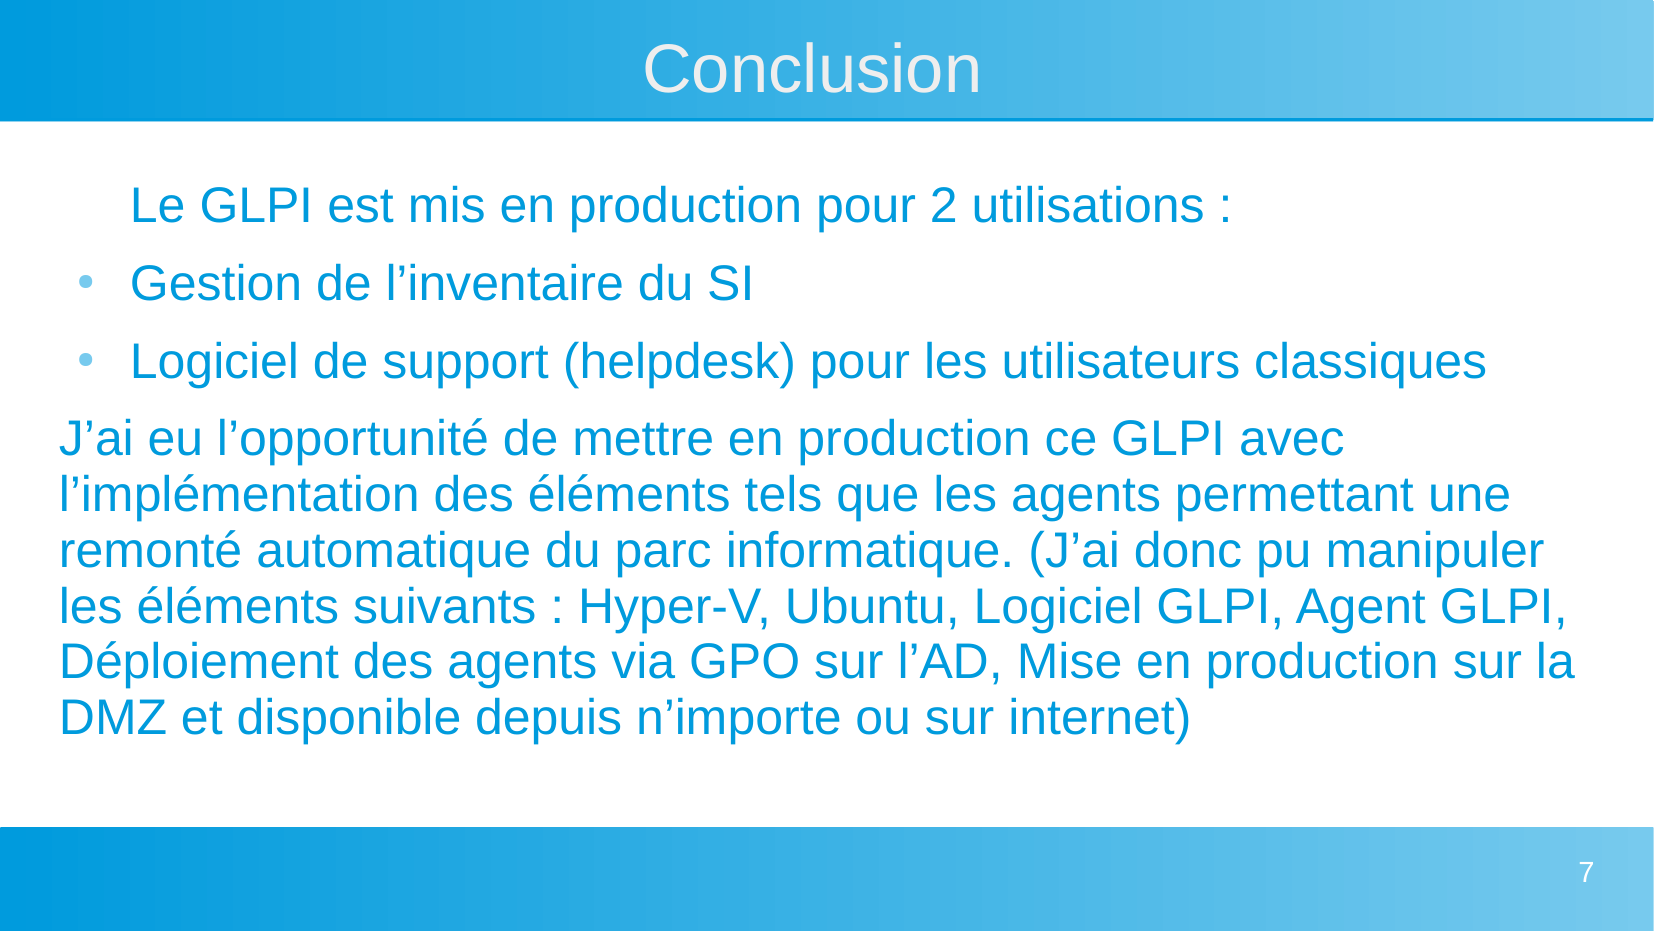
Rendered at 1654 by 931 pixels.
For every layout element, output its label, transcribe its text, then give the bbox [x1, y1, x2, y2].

list Le GLPI est mis en production pour 2 utilisations : Gestion de l’inventaire du SI Logiciel de support (helpdesk) pour les utilisateurs classiques J’ai eu l’opportunité de mettre en production ce GLPI avec l’implémentation des éléments tels que les agents permettant une remonté automatique du parc informatique. (J’ai donc pu manipuler les éléments suivants : Hyper-V, Ubuntu, Logiciel GLPI, Agent GLPI, Déploiement des agents via GPO sur l’AD, Mise en production sur la DMZ et disponible depuis n’importe ou sur internet) [59, 177, 1595, 768]
title Conclusion [59, 29, 1595, 108]
